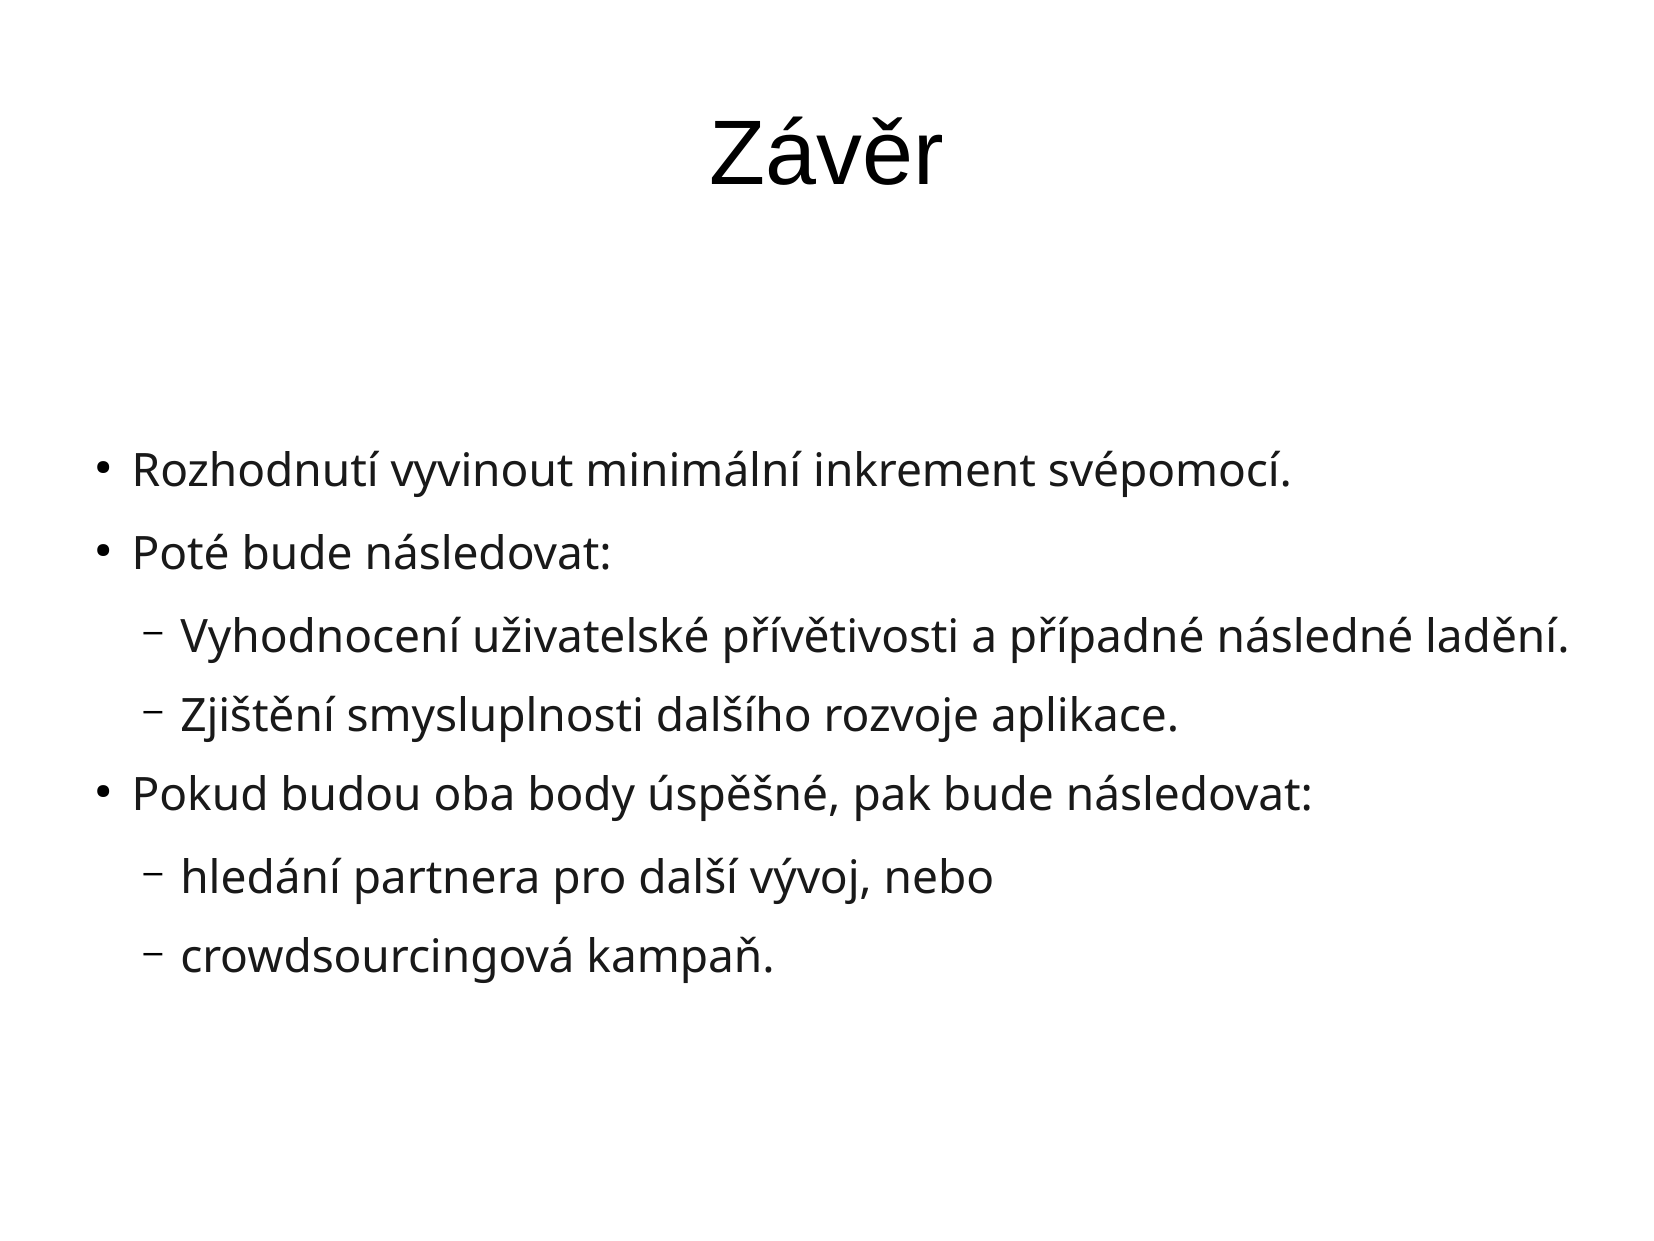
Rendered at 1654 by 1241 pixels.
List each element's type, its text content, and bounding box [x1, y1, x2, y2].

list Rozhodnutí vyvinout minimální inkrement svépomocí. Poté bude následovat: Vyhodnocení uživatelské přívětivosti a případné následné ladění. Zjištění smysluplnosti dalšího rozvoje aplikace. Pokud budou oba body úspěšné, pak bude následovat: hledání partnera pro další vývoj, nebo crowdsourcingová kampaň. [82, 437, 1571, 1010]
title Závěr [82, 49, 1571, 257]
